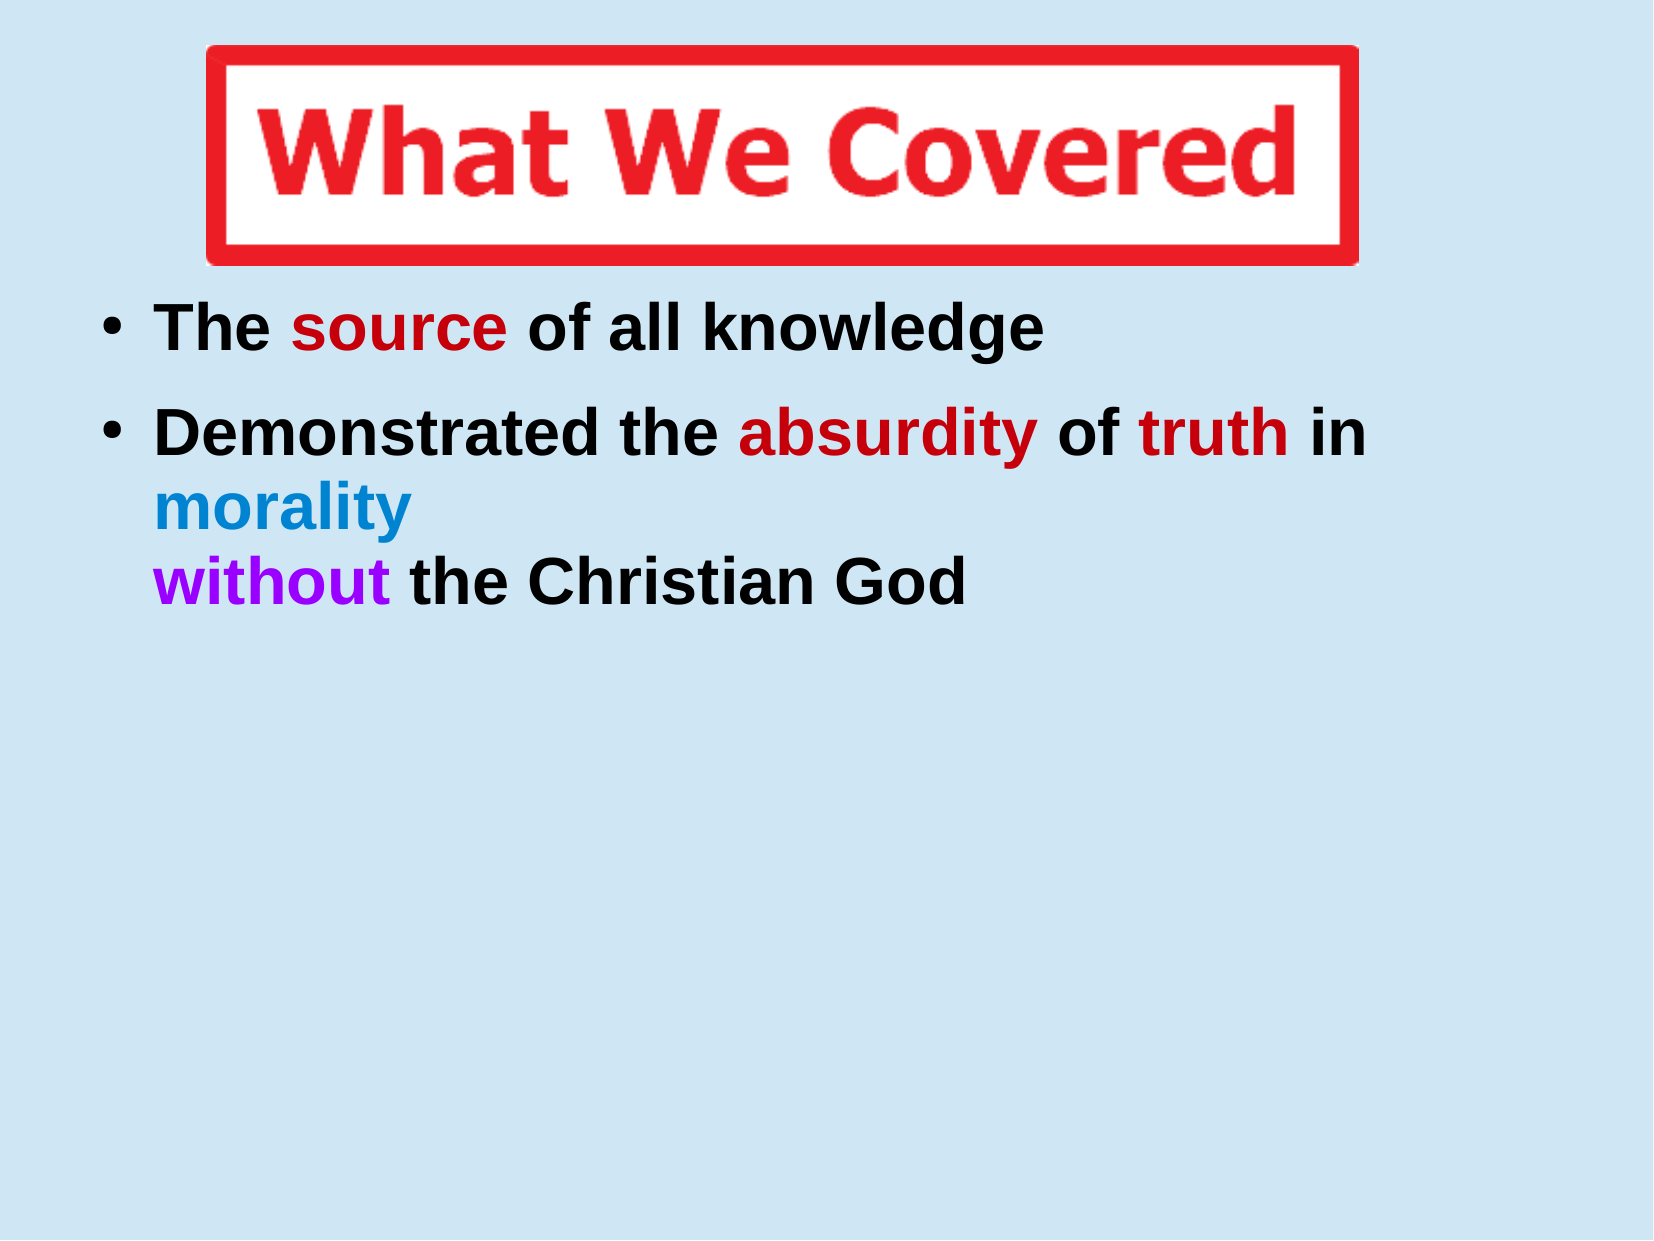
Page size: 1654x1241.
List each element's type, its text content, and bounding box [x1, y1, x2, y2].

list The source of all knowledge Demonstrated the absurdity of truth in morality without the Christian God [82, 290, 1571, 1109]
picture [206, 45, 1359, 266]
